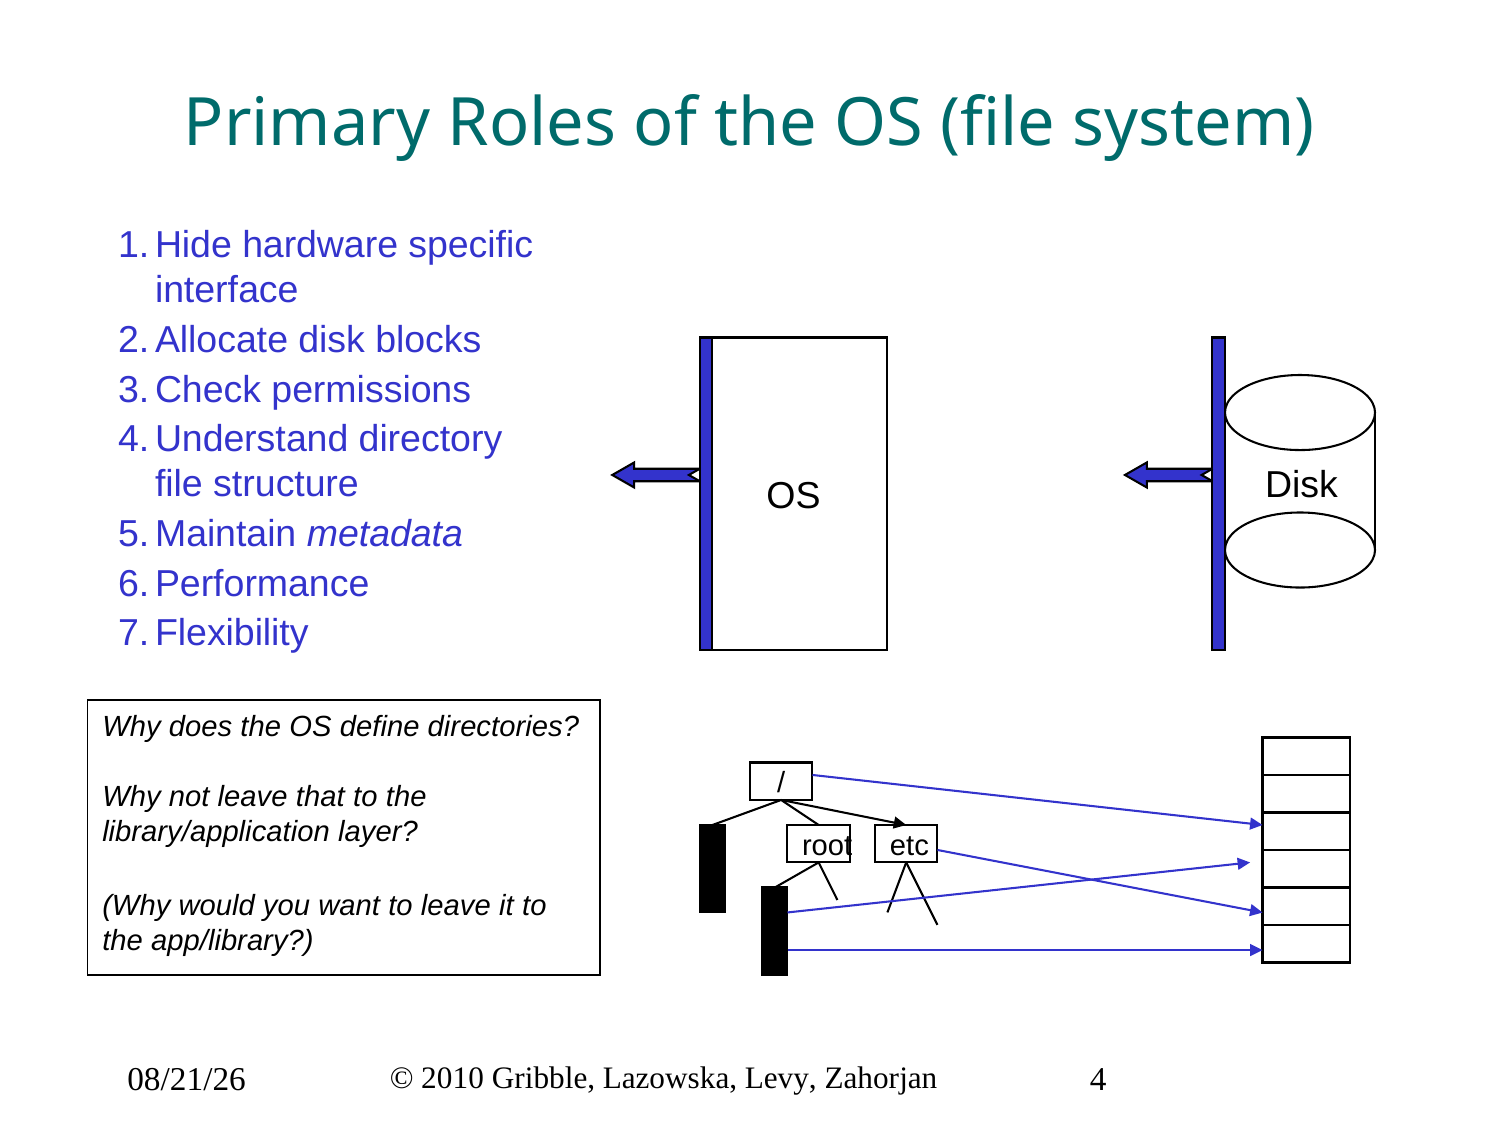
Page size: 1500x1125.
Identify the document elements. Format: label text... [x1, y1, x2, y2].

text_box [762, 887, 788, 975]
text_box [699, 825, 725, 913]
text_box Why does the OS define directories? Why not leave that to the library/application layer? (Why would you want to leave it to the app/library?) [87, 699, 601, 976]
text_box OS [713, 337, 888, 651]
text_box root [787, 825, 850, 863]
title Primary Roles of the OS (file system) [112, 62, 1388, 175]
text_box etc [874, 825, 938, 863]
text_box [612, 337, 713, 651]
text_box Hide hardware specific interface Allocate disk blocks Check permissions Understand directory file structure Maintain metadata Performance Flexibility [103, 212, 563, 676]
text_box / [749, 762, 813, 800]
text_box [1124, 337, 1225, 651]
text_box Disk [1250, 452, 1353, 513]
